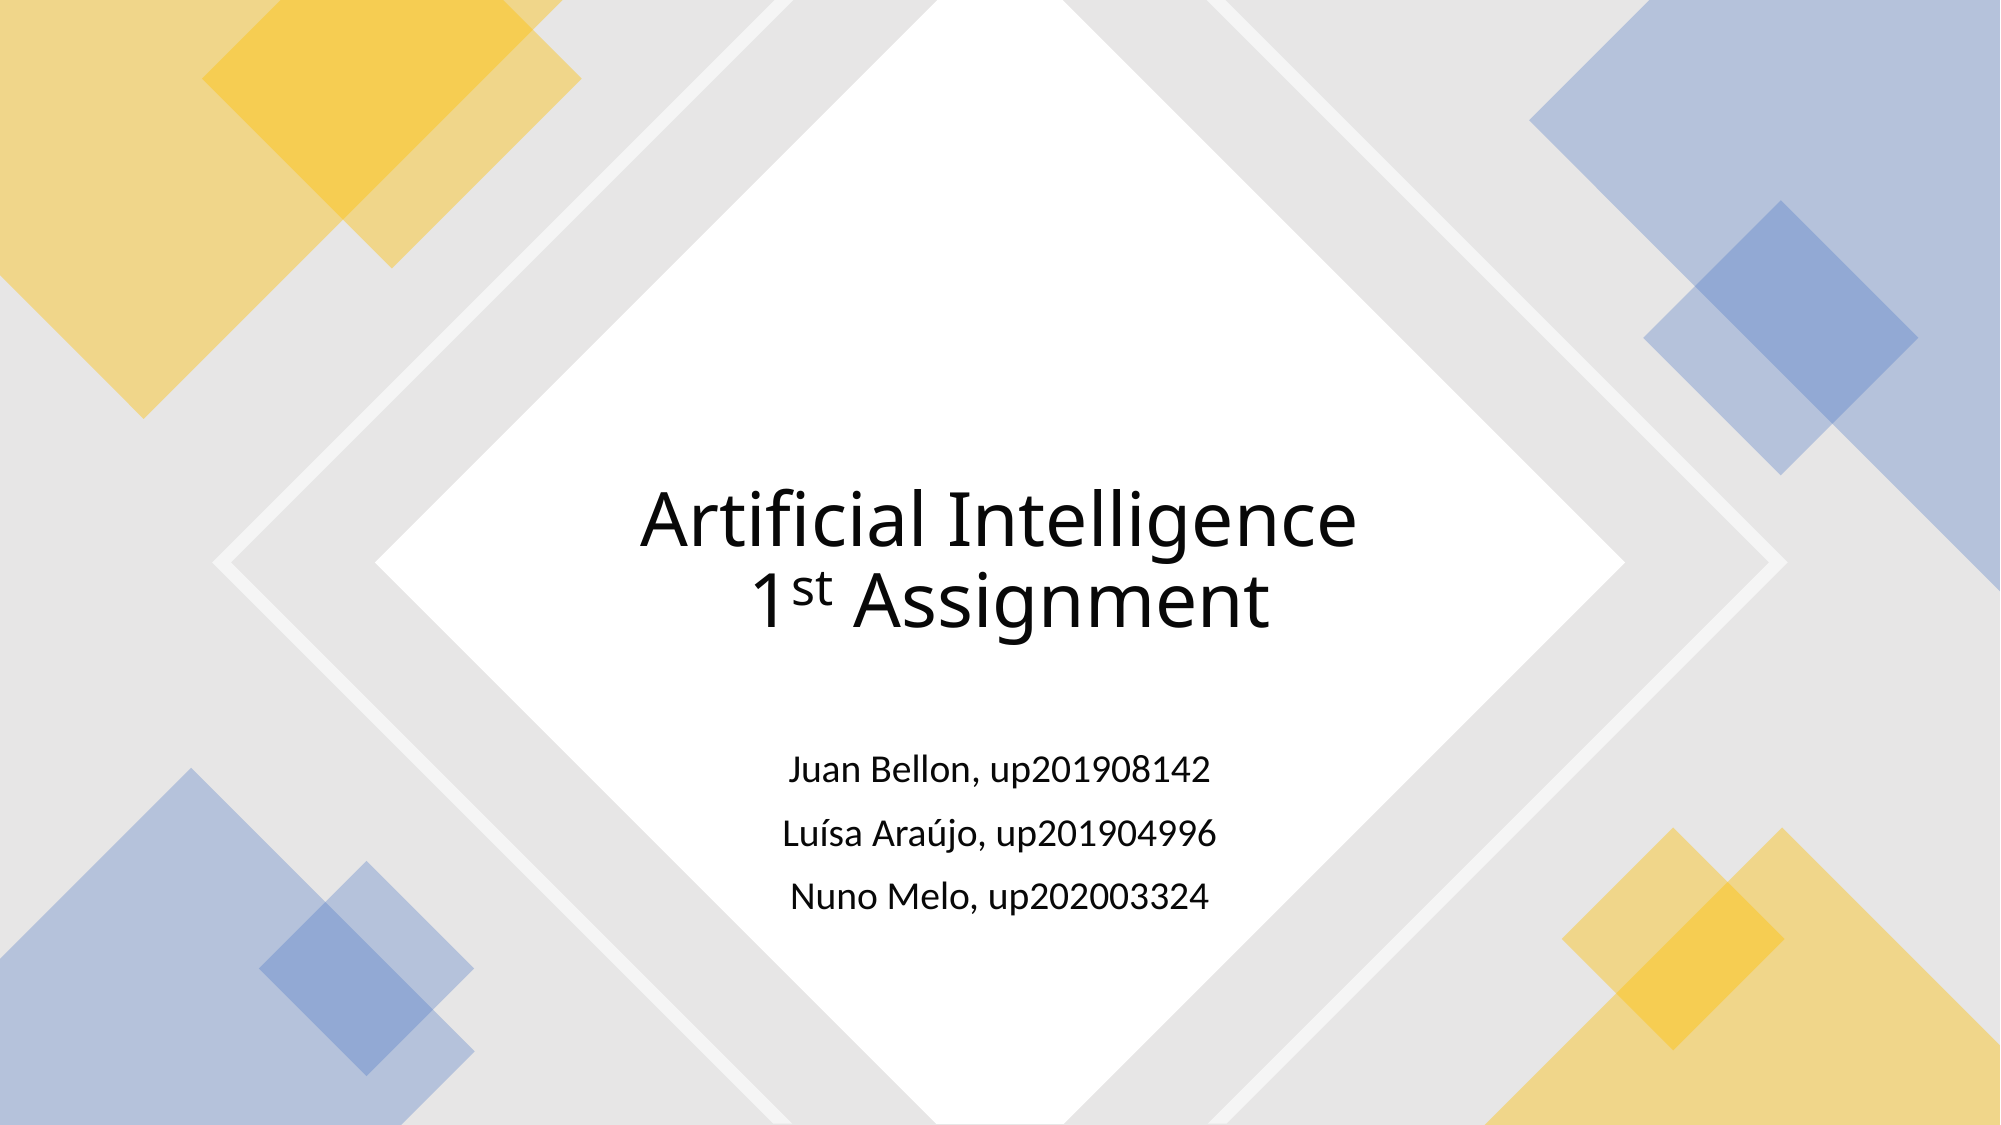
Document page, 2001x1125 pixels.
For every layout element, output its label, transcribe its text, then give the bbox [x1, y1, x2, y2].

text_box [0, 0, 2000, 1125]
subtitle Juan Bellon, up201908142 Luísa Araújo, up201904996 Nuno Melo, up202003324 [728, 741, 1272, 929]
title Artificial Intelligence 1st Assignment [525, 386, 1475, 739]
